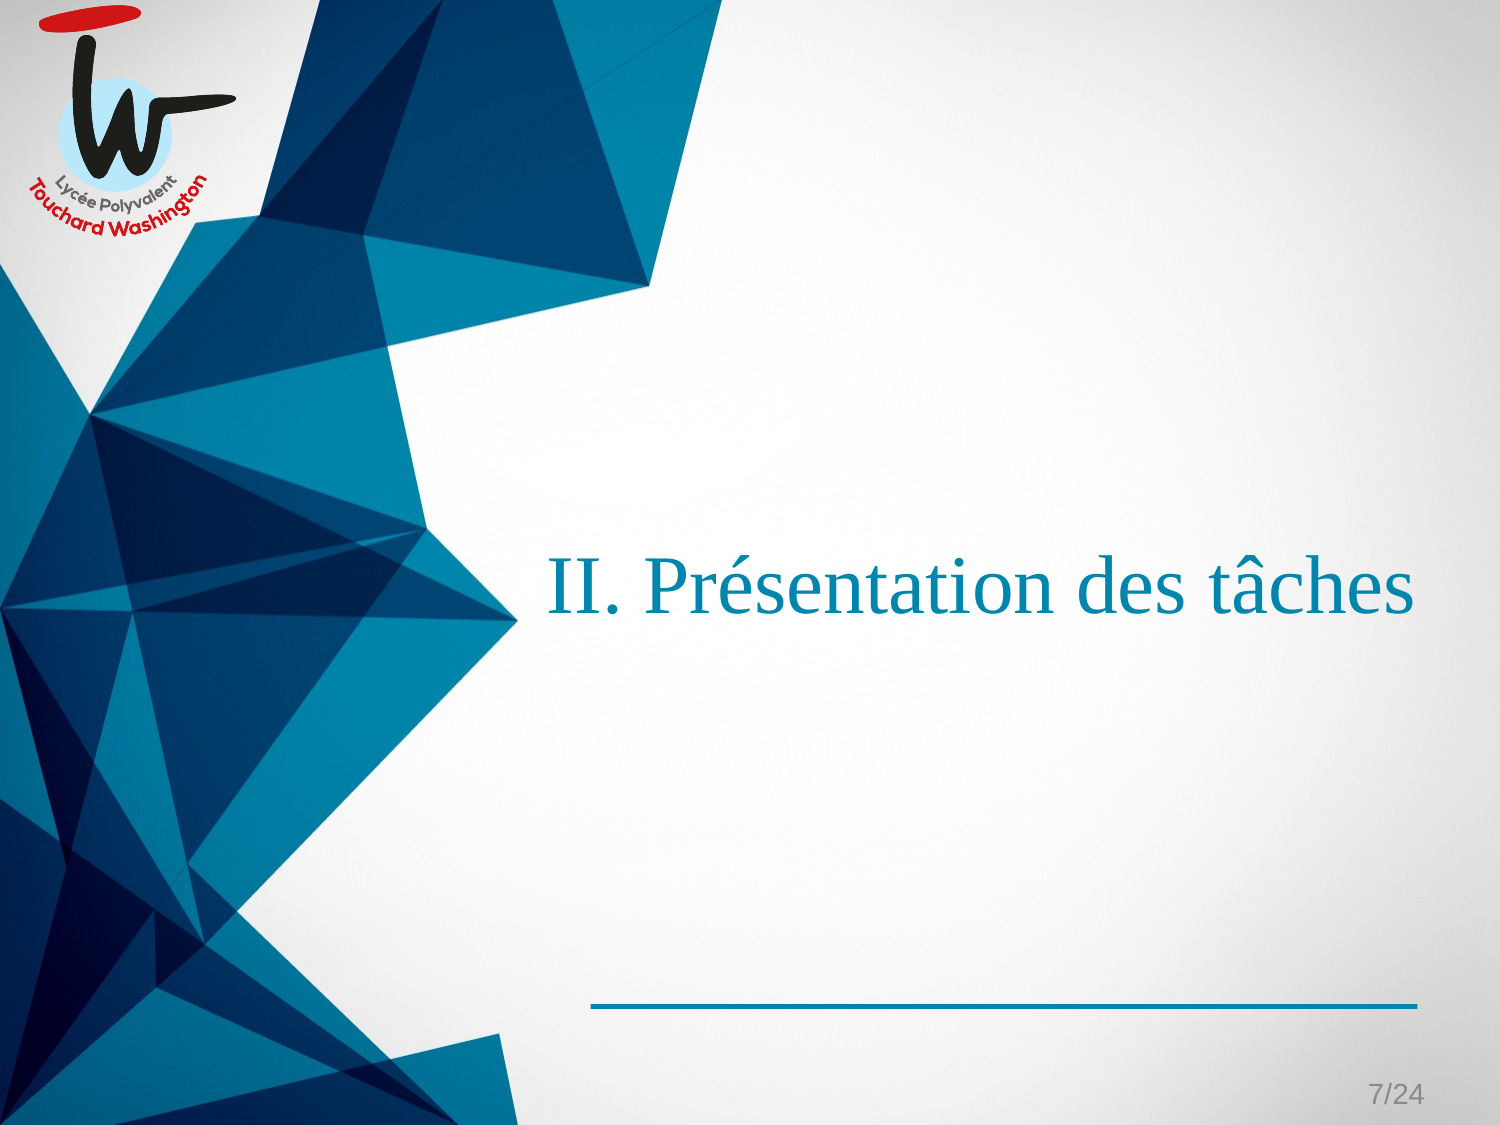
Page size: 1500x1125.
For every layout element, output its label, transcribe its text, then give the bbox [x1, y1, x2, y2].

title II. Présentation des tâches [383, 491, 1418, 680]
picture [0, 0, 1500, 1125]
